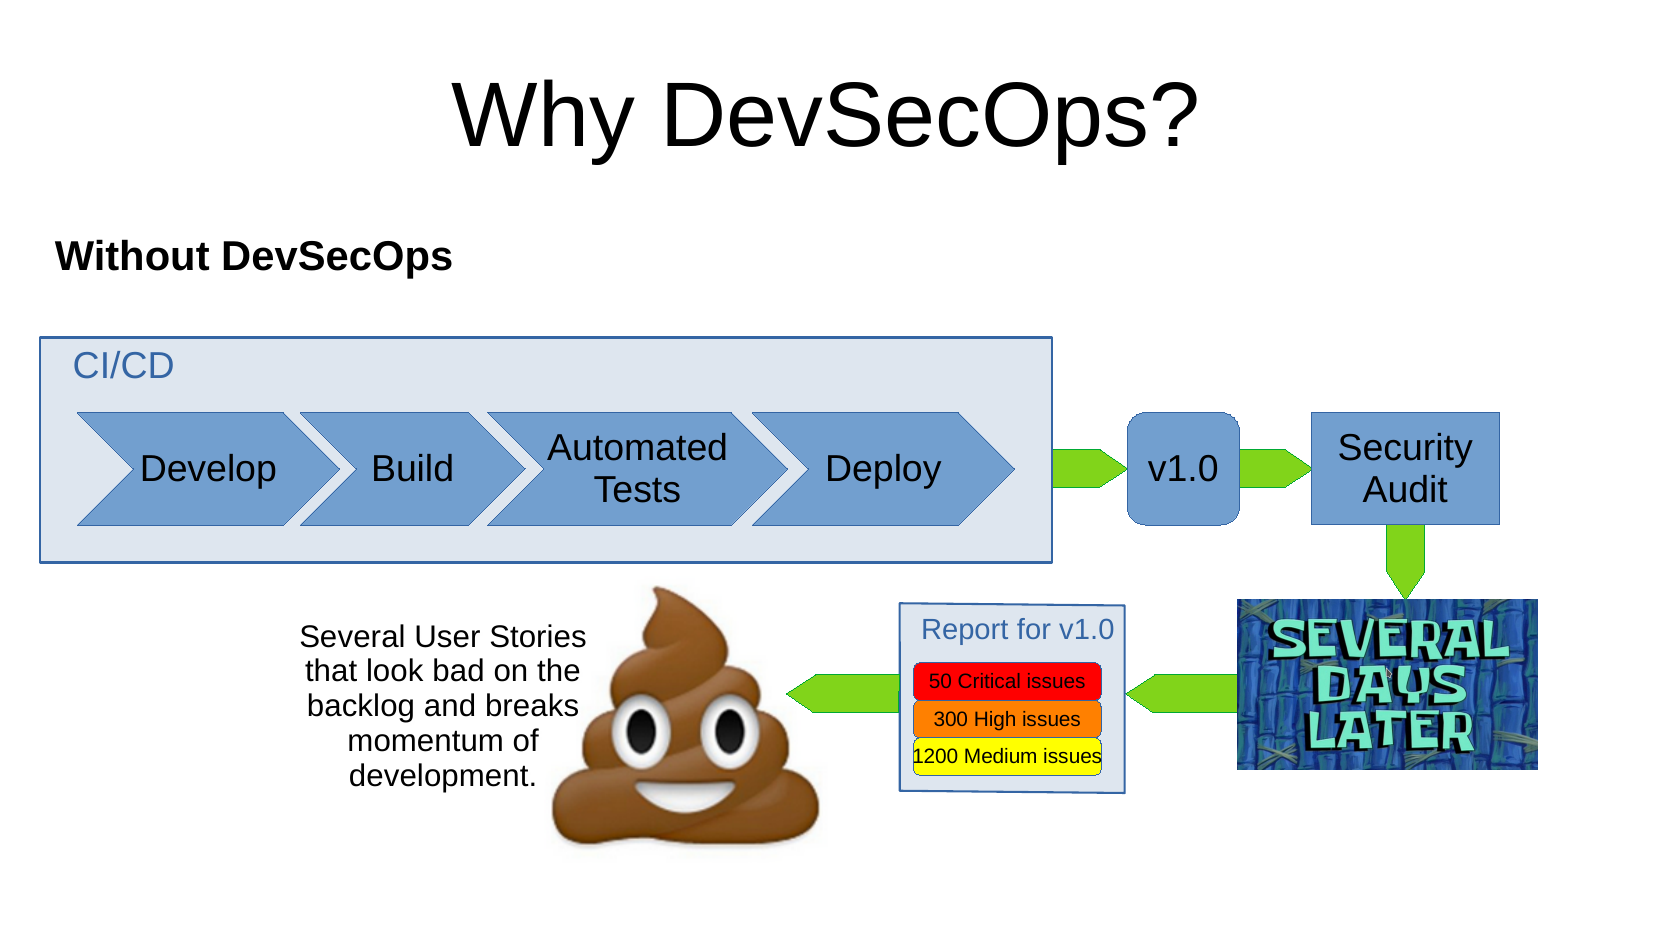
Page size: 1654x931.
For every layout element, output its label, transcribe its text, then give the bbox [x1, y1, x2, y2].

text_box v1.0 [1127, 412, 1240, 526]
text_box 50 Critical issues [913, 662, 1102, 700]
picture [1237, 599, 1538, 770]
text_box CI/CD [57, 337, 190, 395]
text_box [39, 337, 1127, 563]
text_box Build [300, 412, 526, 526]
title Why DevSecOps? [82, 37, 1571, 193]
text_box Several User Stories that look bad on the backlog and breaks momentum of development. [284, 611, 638, 800]
text_box Automated Tests [487, 412, 788, 526]
text_box 1200 Medium issues [913, 737, 1102, 776]
text_box [1386, 525, 1425, 599]
text_box Without DevSecOps [40, 225, 469, 287]
text_box Security Audit [1311, 412, 1500, 525]
text_box Report for v1.0 [906, 605, 1130, 654]
text_box [786, 603, 1237, 793]
text_box Deploy [752, 412, 1015, 526]
picture [525, 563, 848, 863]
text_box [1240, 449, 1311, 488]
text_box 300 High issues [913, 700, 1102, 738]
text_box Develop [77, 412, 340, 526]
